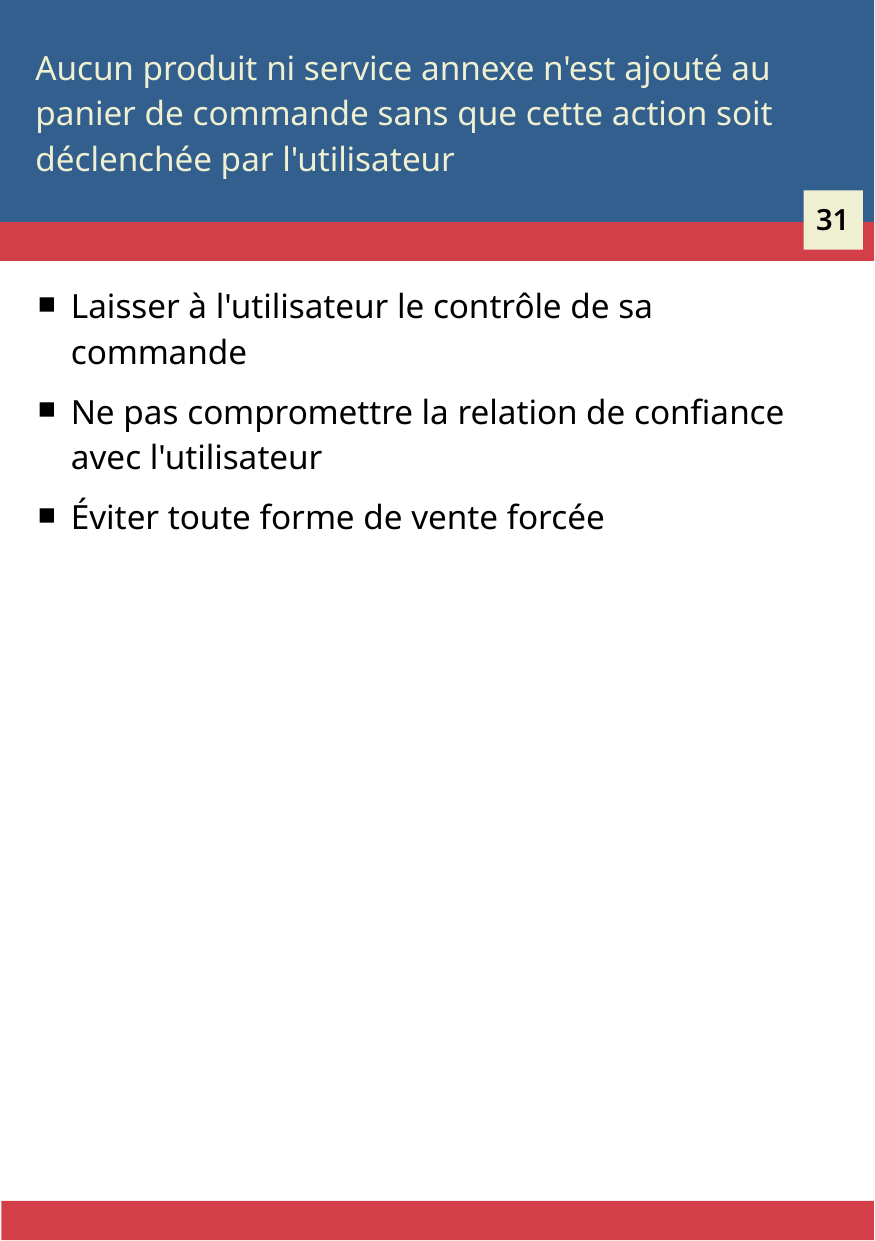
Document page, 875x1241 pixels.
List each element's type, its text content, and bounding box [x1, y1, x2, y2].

text_box 31 [803, 188, 863, 249]
title Aucun produit ni service annexe n'est ajouté au panier de commande sans que cette action soit déclenchée par l'utilisateur [35, 13, 839, 213]
list Laisser à l'utilisateur le contrôle de sa commande Ne pas compromettre la relation de confiance avec l'utilisateur Éviter toute forme de vente forcée [23, 283, 839, 1111]
